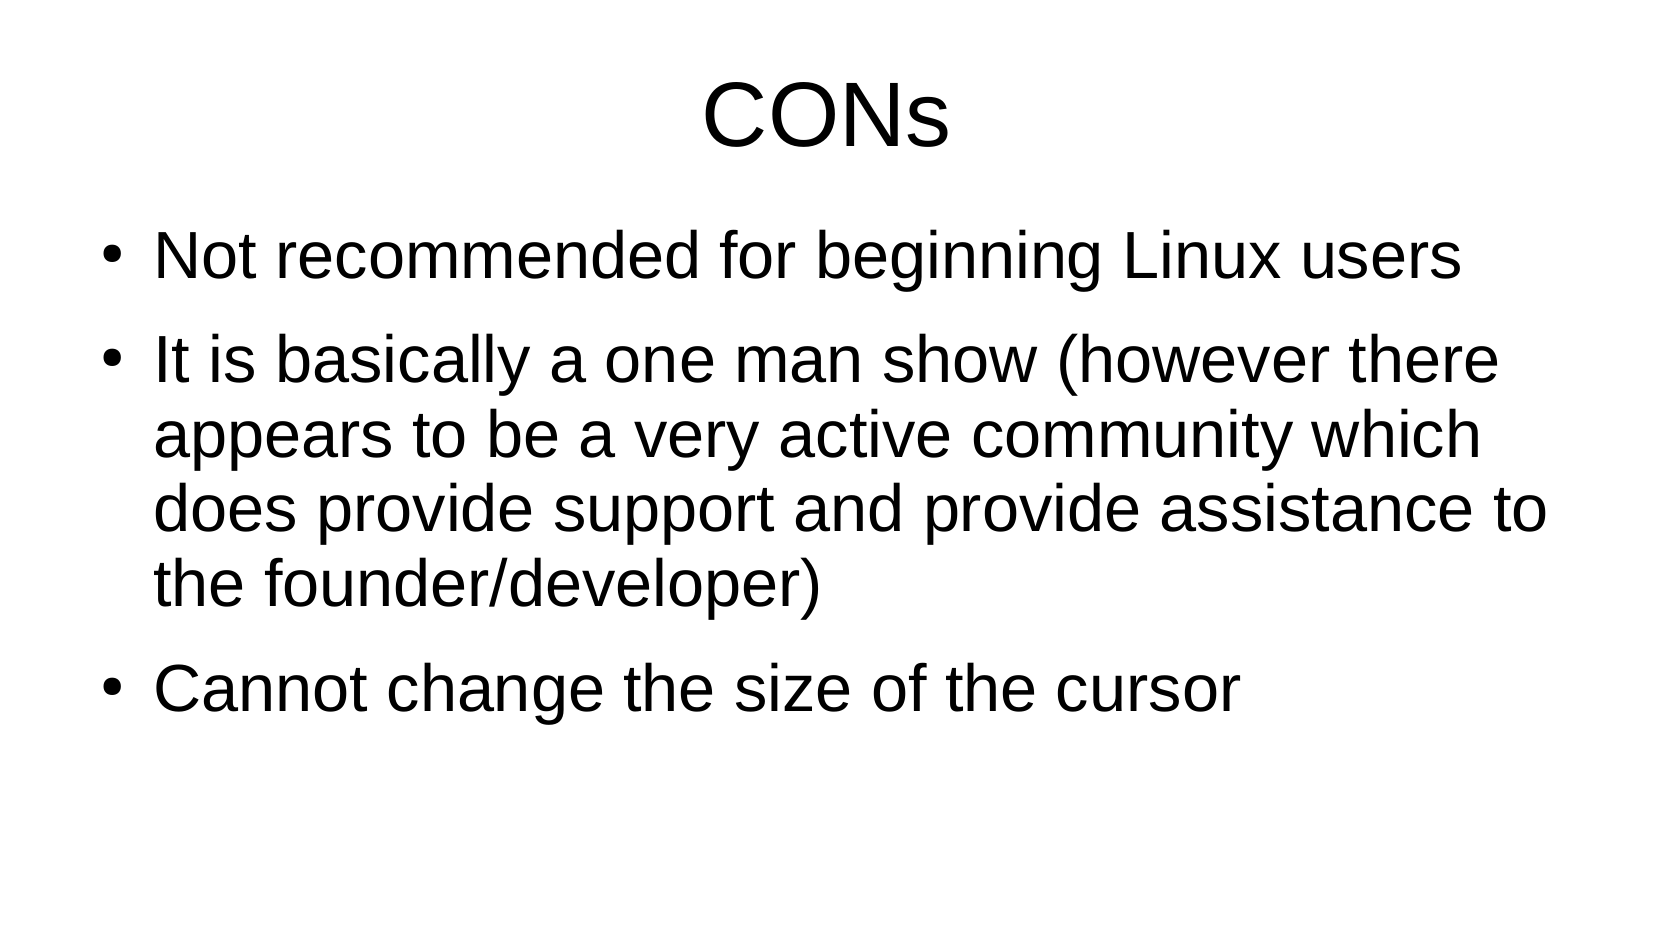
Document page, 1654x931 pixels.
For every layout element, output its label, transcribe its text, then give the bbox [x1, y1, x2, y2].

title CONs [82, 37, 1571, 193]
list Not recommended for beginning Linux users It is basically a one man show (however there appears to be a very active community which does provide support and provide assistance to the founder/developer) Cannot change the size of the cursor [82, 217, 1571, 758]
